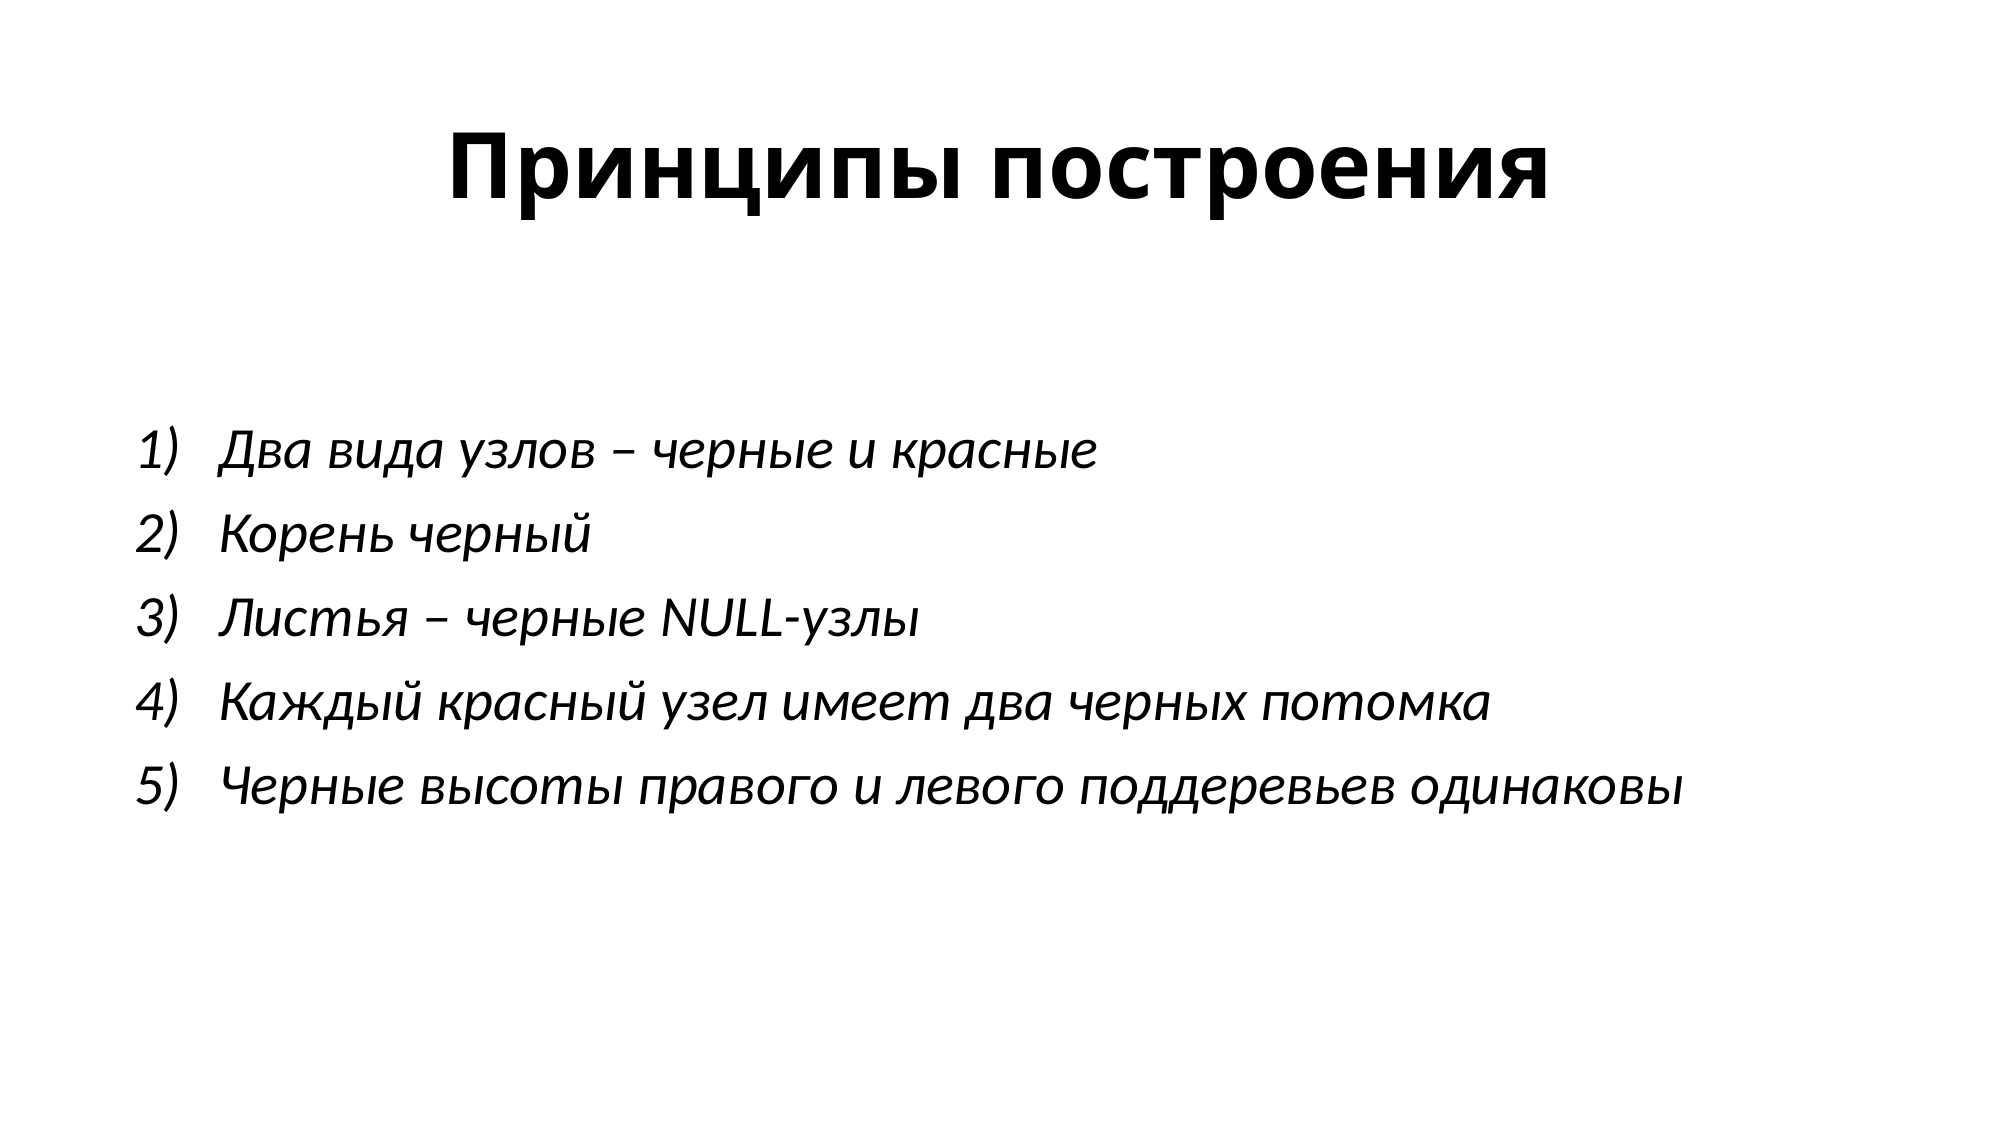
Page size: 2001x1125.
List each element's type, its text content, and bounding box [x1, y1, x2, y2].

list Два вида узлов – черные и красные Корень черный Листья – черные NULL-узлы Каждый красный узел имеет два черных потомка Черные высоты правого и левого поддеревьев одинаковы [119, 411, 1845, 1125]
title Принципы построения [137, 59, 1863, 278]
